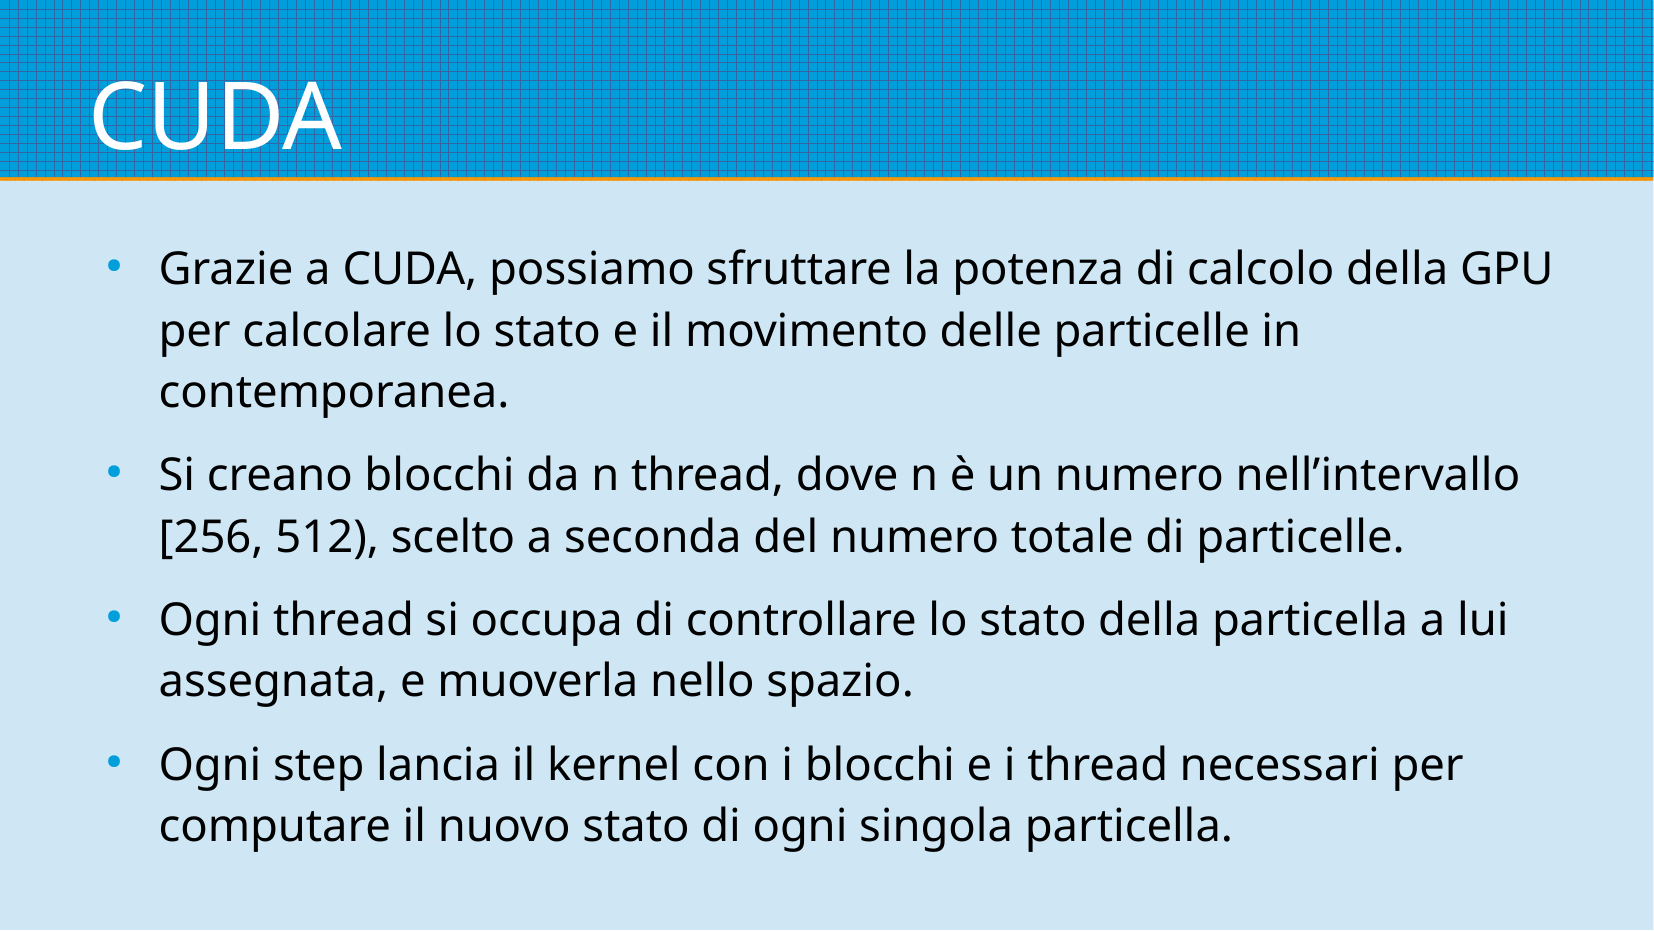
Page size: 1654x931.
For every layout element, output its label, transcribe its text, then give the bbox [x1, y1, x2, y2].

list Grazie a CUDA, possiamo sfruttare la potenza di calcolo della GPU per calcolare lo stato e il movimento delle particelle in contemporanea. Si creano blocchi da n thread, dove n è un numero nell’intervallo [256, 512), scelto a seconda del numero totale di particelle. Ogni thread si occupa di controllare lo stato della particella a lui assegnata, e muoverla nello spazio. Ogni step lancia il kernel con i blocchi e i thread necessari per computare il nuovo stato di ogni singola particella. [88, 236, 1565, 863]
title CUDA [88, 14, 1565, 178]
